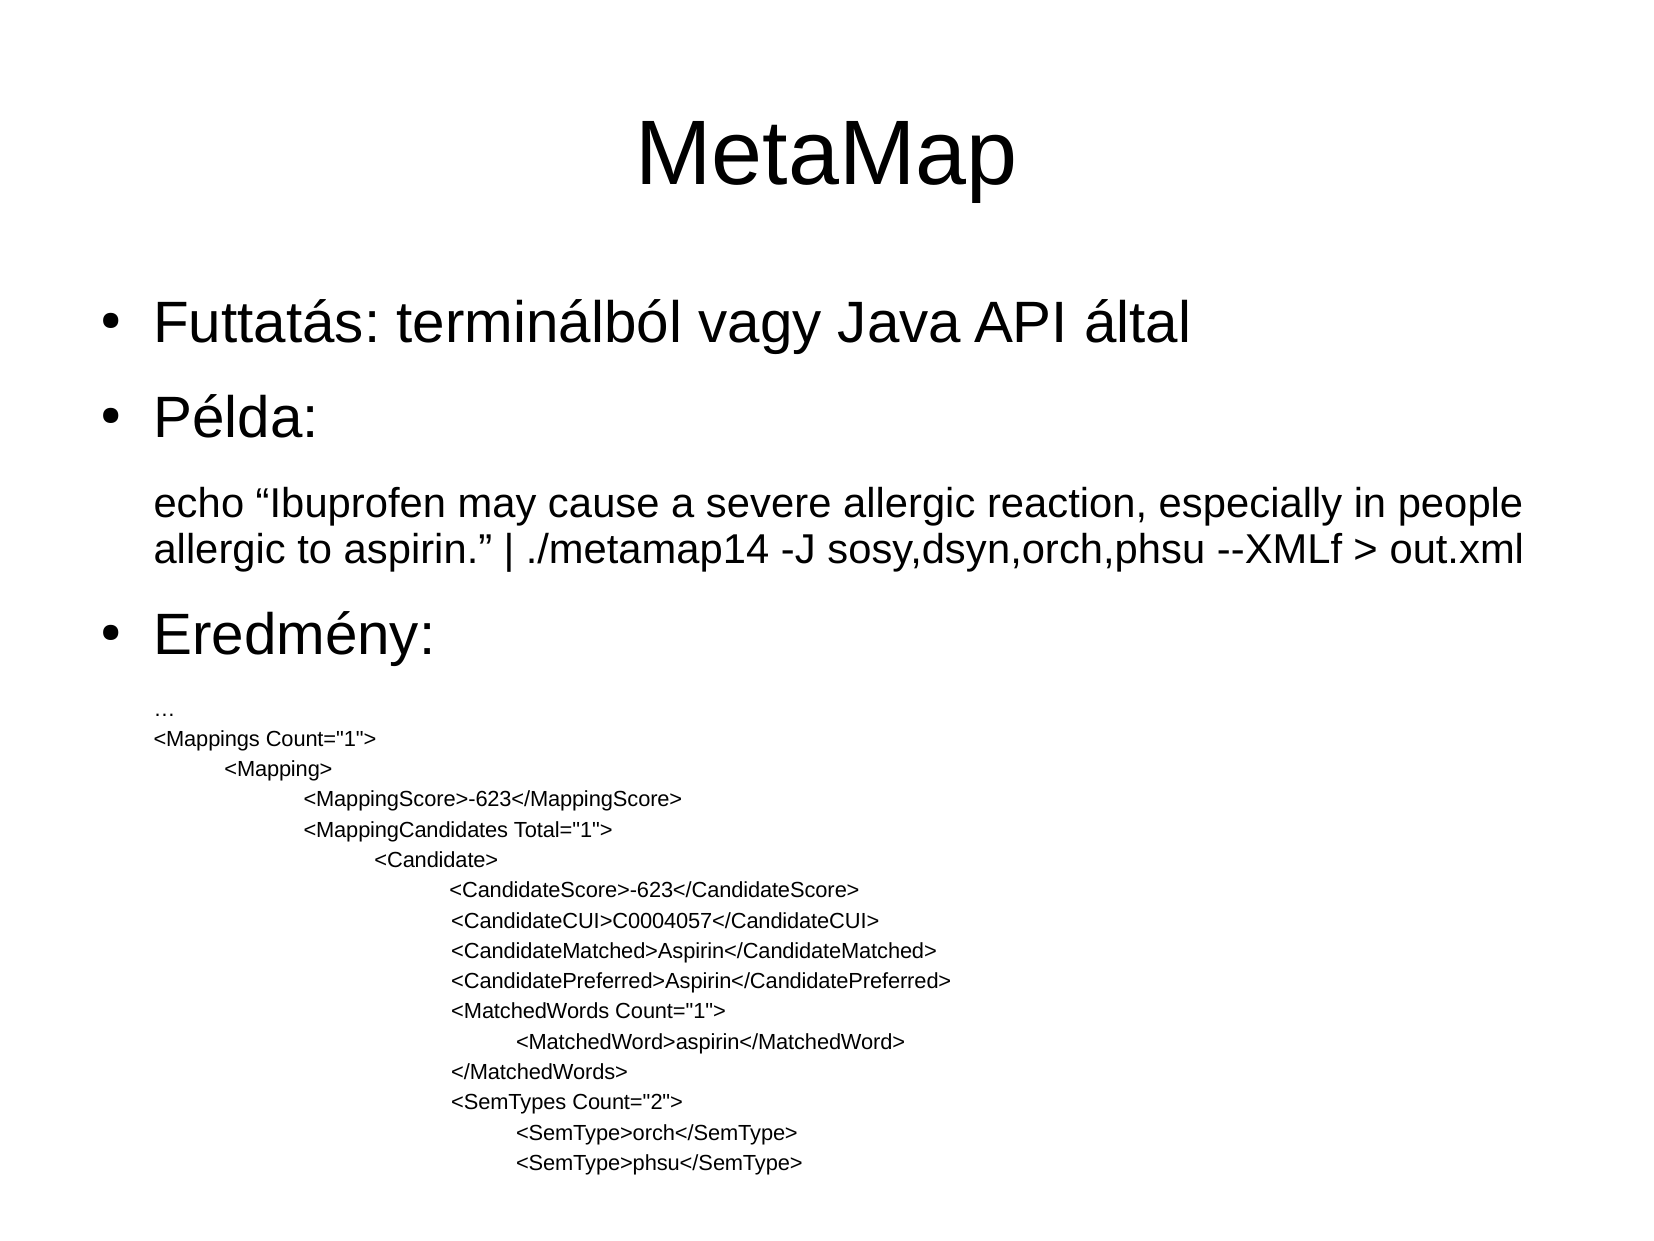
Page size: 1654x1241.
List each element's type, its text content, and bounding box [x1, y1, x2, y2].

title MetaMap [82, 49, 1571, 257]
list Futtatás: terminálból vagy Java API által Példa: echo “Ibuprofen may cause a severe allergic reaction, especially in people allergic to aspirin.” | ./metamap14 -J sosy,dsyn,orch,phsu --XMLf > out.xml Eredmény: … <Mappings Count="1"> <Mapping> <MappingScore>-623</MappingScore> <MappingCandidates Total="1"> <Candidate> <CandidateScore>-623</CandidateScore> <CandidateCUI>C0004057</CandidateCUI> <CandidateMatched>Aspirin</CandidateMatched> <CandidatePreferred>Aspirin</CandidatePreferred> <MatchedWords Count="1"> <MatchedWord>aspirin</MatchedWord> </MatchedWords> <SemTypes Count="2"> <SemType>orch</SemType> <SemType>phsu</SemType> [82, 290, 1571, 1216]
